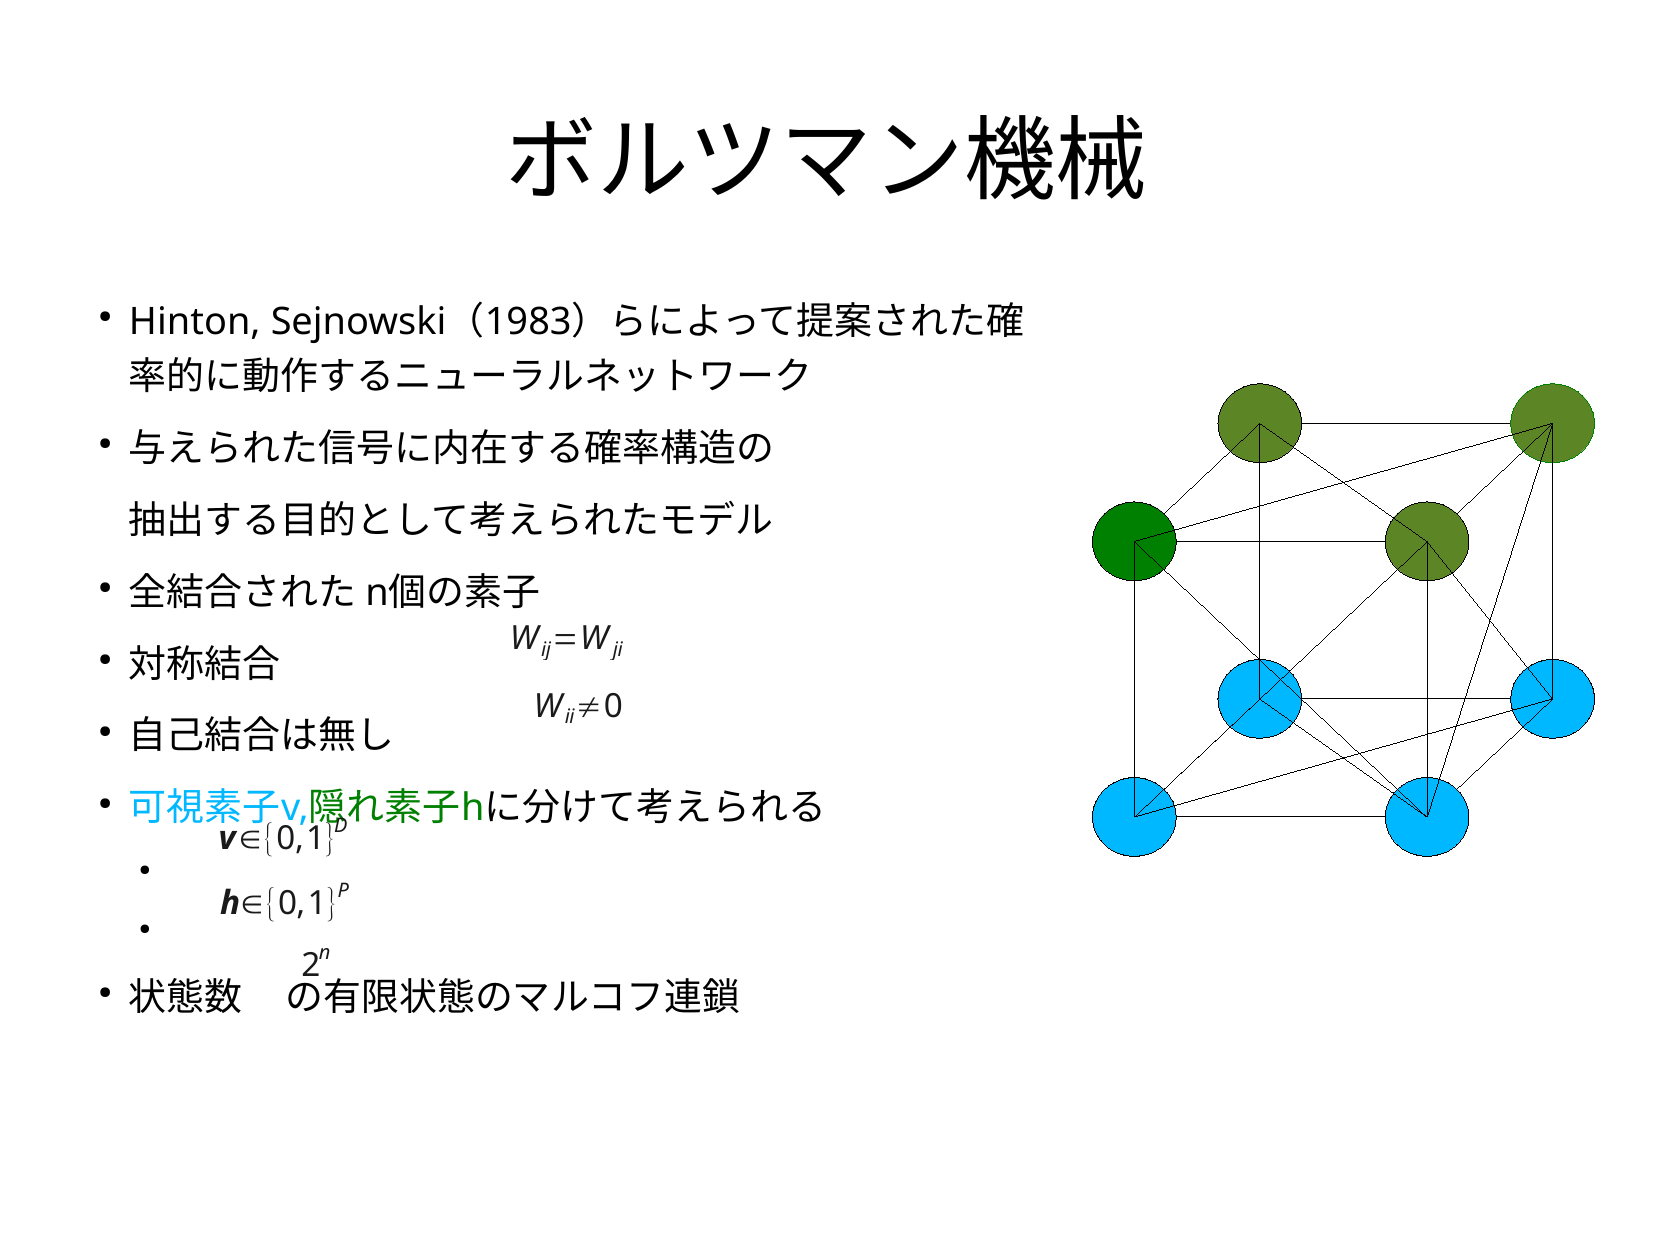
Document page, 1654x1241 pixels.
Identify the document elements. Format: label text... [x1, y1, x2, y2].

title ボルツマン機械 [82, 49, 1571, 257]
chart [212, 879, 355, 923]
text_box [1510, 383, 1595, 463]
text_box [1217, 659, 1302, 739]
chart [525, 687, 626, 727]
text_box [1385, 777, 1469, 857]
text_box [1092, 777, 1177, 857]
chart [501, 620, 629, 660]
text_box [1217, 383, 1302, 463]
chart [295, 941, 335, 981]
text_box [1510, 659, 1595, 739]
text_box [1385, 501, 1469, 581]
chart [210, 814, 355, 858]
list Hinton, Sejnowski（1983）らによって提案された確率的に動作するニューラルネットワーク 与えられた信号に内在する確率構造の 抽出する目的として考えられたモデル 全結合された n個の素子 対称結合 自己結合は無し 可視素子v,隠れ素子hに分けて考えられる 状態数 の有限状態のマルコフ連鎖 [88, 290, 1034, 1034]
text_box [1092, 501, 1177, 581]
